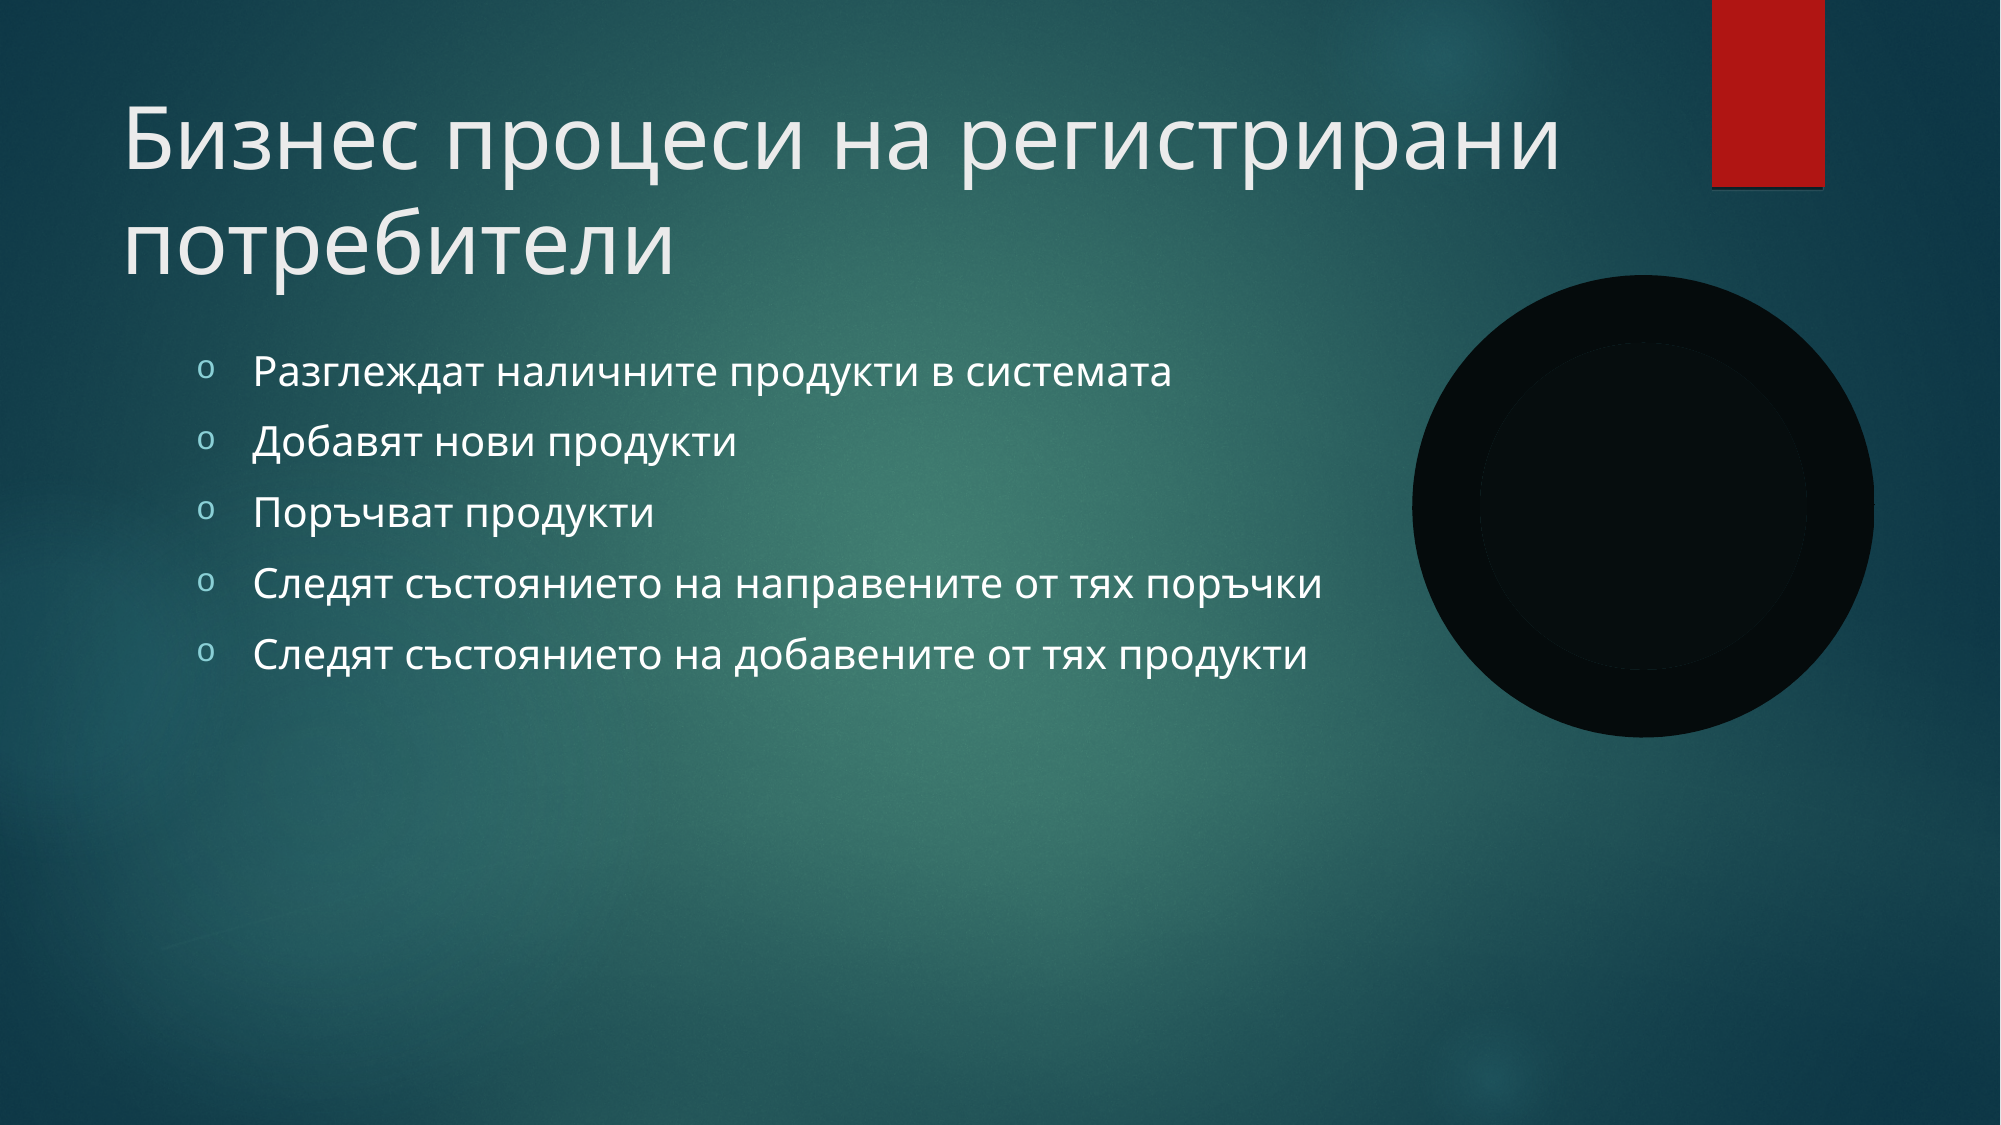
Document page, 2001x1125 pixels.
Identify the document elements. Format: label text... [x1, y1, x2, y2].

title Бизнес процеси на регистрирани потребители [106, 74, 1649, 305]
list Разглеждат наличните продукти в системата Добавят нови продукти Поръчват продукти Следят състоянието на направените от тях поръчки Следят състоянието на добавените от тях продукти [181, 336, 1649, 1026]
